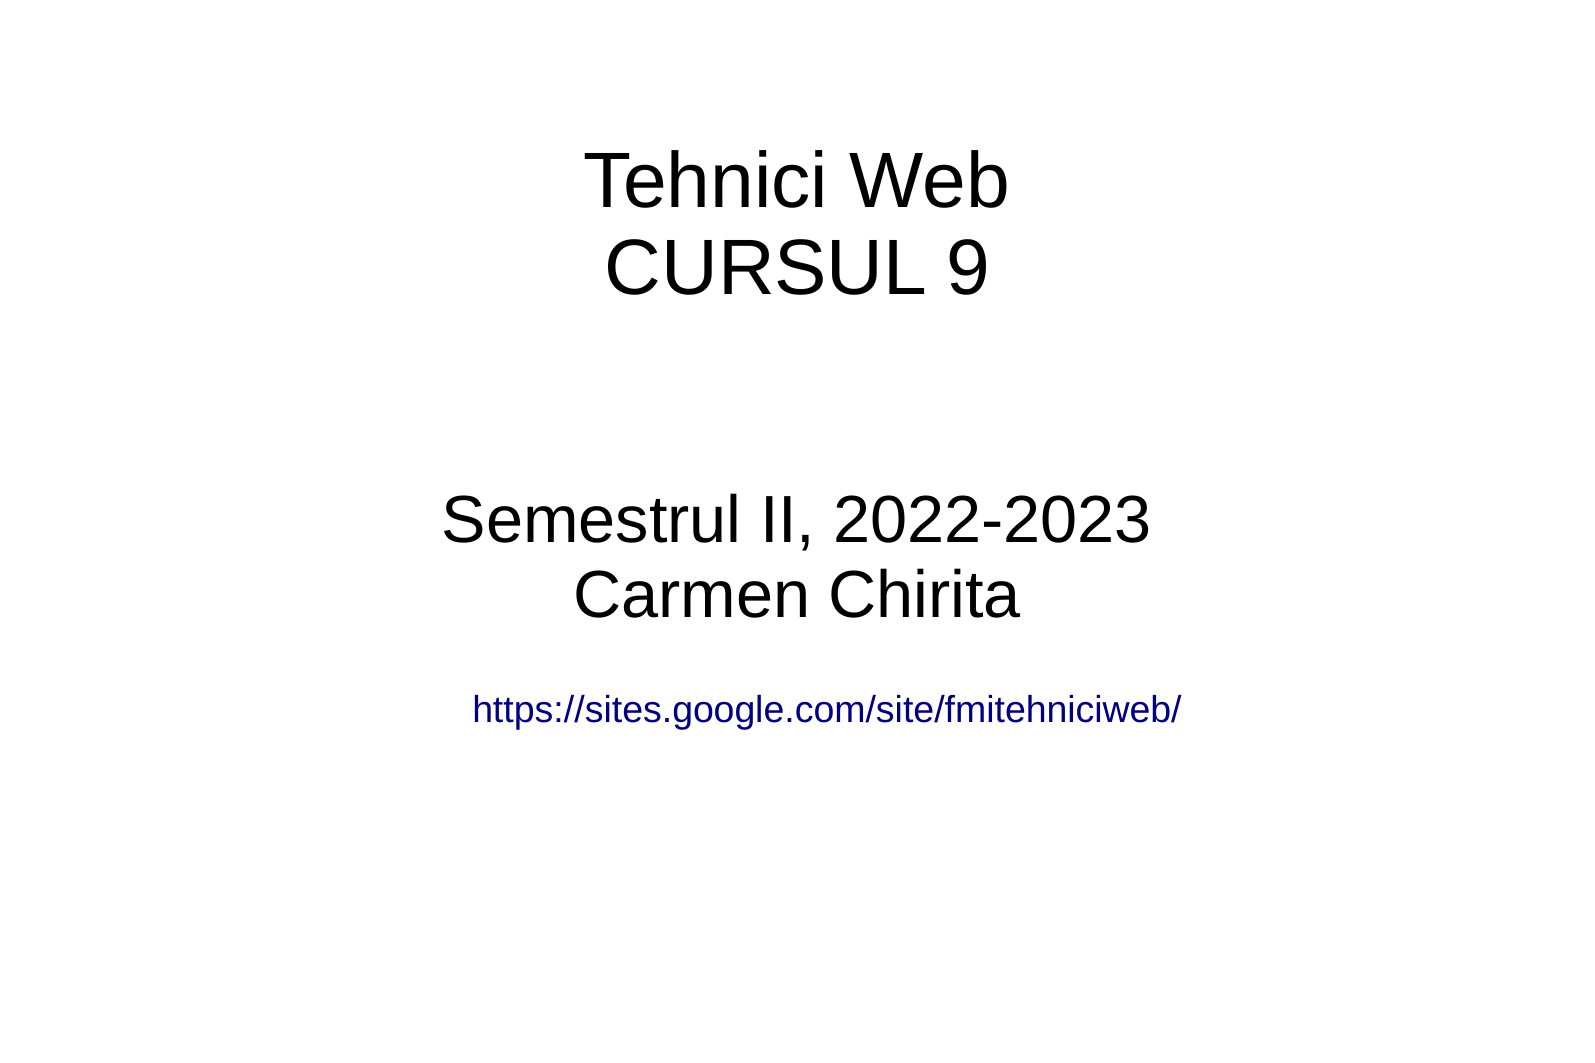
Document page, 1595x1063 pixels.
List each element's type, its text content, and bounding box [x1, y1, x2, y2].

text_box https://sites.google.com/site/fmitehniciweb/ [457, 681, 1304, 742]
title Tehnici Web CURSUL 9 [79, 135, 1515, 248]
subtitle Semestrul II, 2022-2023 Carmen Chirita [79, 248, 1515, 866]
